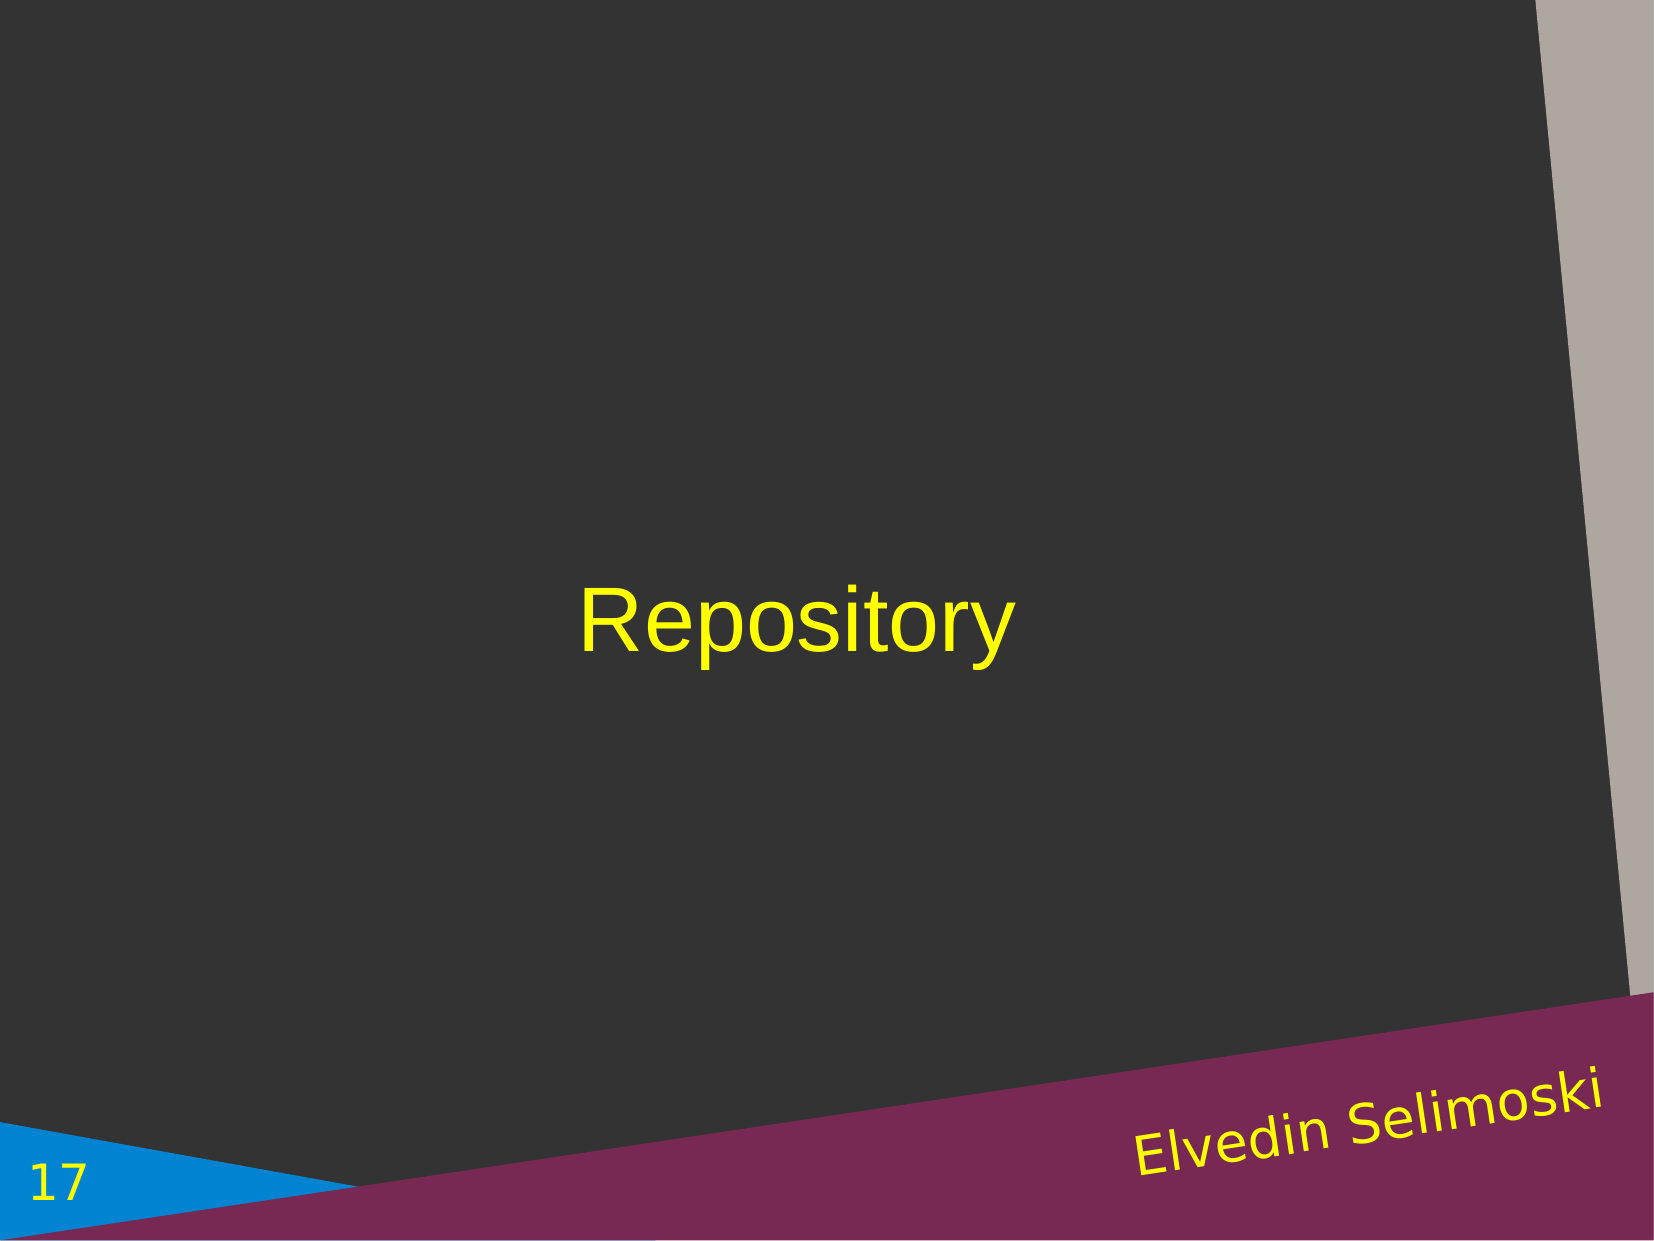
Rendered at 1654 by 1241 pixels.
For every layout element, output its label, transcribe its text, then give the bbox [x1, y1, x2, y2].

title Repository [53, 407, 1542, 833]
text_box Elvedin Selimoski [1052, 1015, 1629, 1239]
